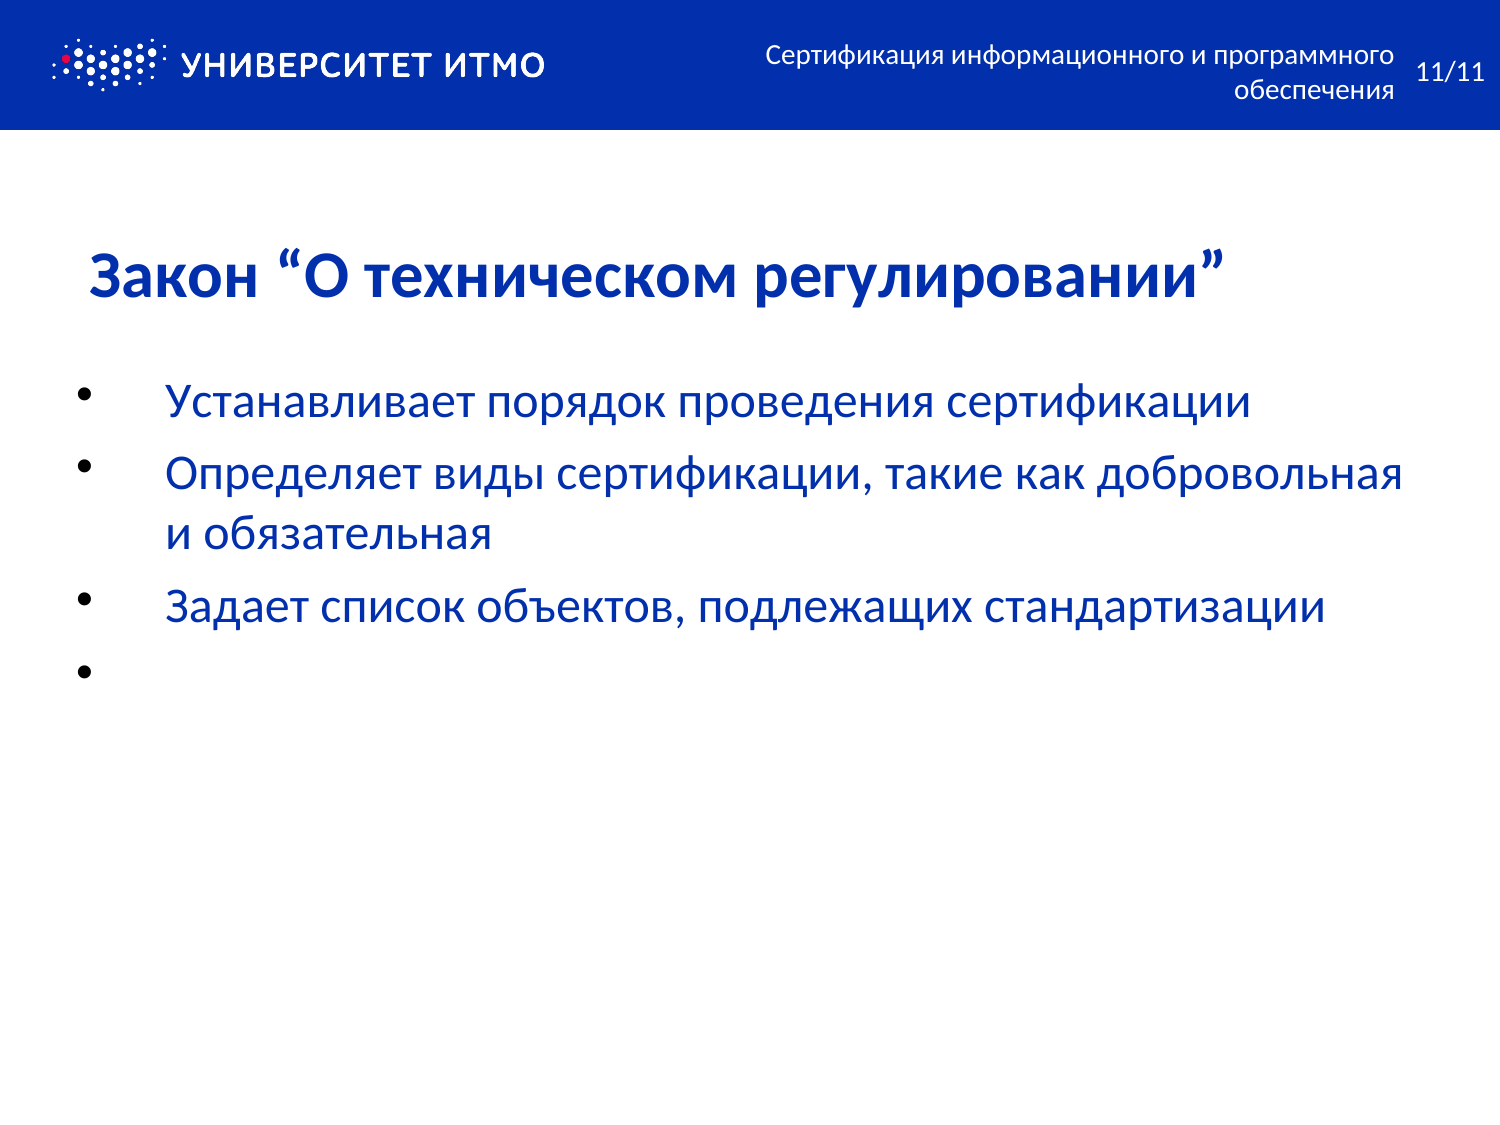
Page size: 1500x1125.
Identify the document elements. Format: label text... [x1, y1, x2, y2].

text_box Закон “О техническом регулировании” [75, 202, 1426, 339]
text_box Устанавливает порядок проведения сертификации Определяет виды сертификации, такие как добровольная и обязательная Задает список объектов, подлежащих стандартизации [59, 359, 1432, 580]
picture [0, 0, 596, 130]
text_box 11/11 [1379, 45, 1500, 95]
text_box Сертификация информационного и программного обеспечения [646, 40, 1410, 101]
